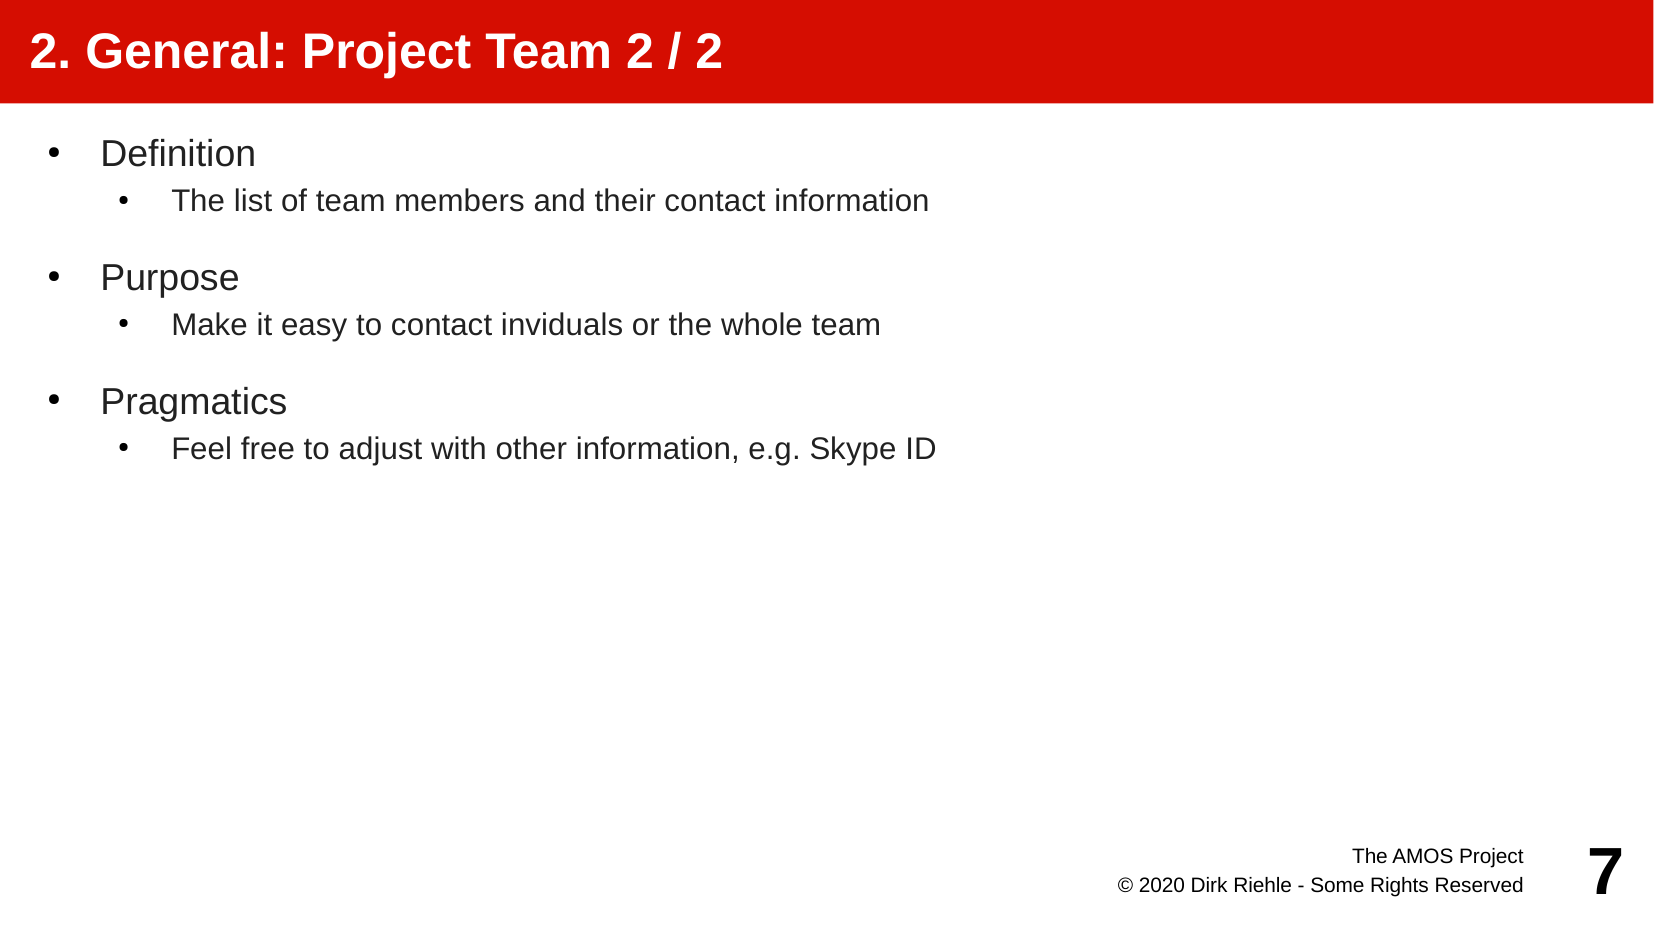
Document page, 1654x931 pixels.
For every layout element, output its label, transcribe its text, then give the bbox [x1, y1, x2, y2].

list Definition The list of team members and their contact information Purpose Make it easy to contact inviduals or the whole team Pragmatics Feel free to adjust with other information, e.g. Skype ID [29, 132, 1625, 813]
title 2. General: Project Team 2 / 2 [0, 0, 1654, 104]
